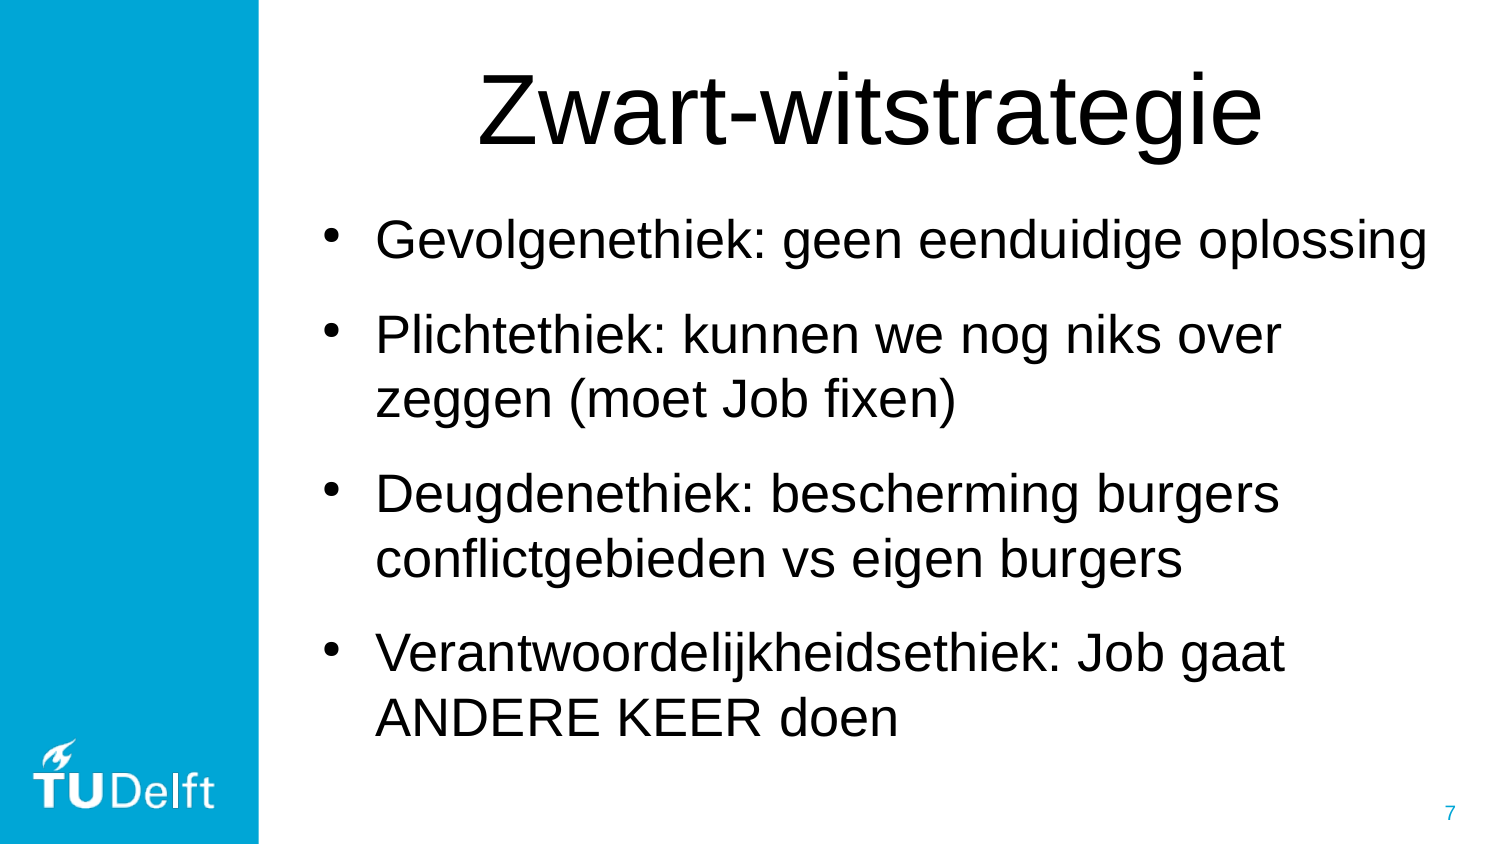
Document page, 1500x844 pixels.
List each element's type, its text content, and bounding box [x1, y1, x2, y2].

title Zwart-witstrategie [289, 33, 1455, 175]
list Gevolgenethiek: geen eenduidige oplossing Plichtethiek: kunnen we nog niks over zeggen (moet Job fixen) Deugdenethiek: bescherming burgers conflictgebieden vs eigen burgers Verantwoordelijkheidsethiek: Job gaat ANDERE KEER doen [289, 196, 1455, 769]
